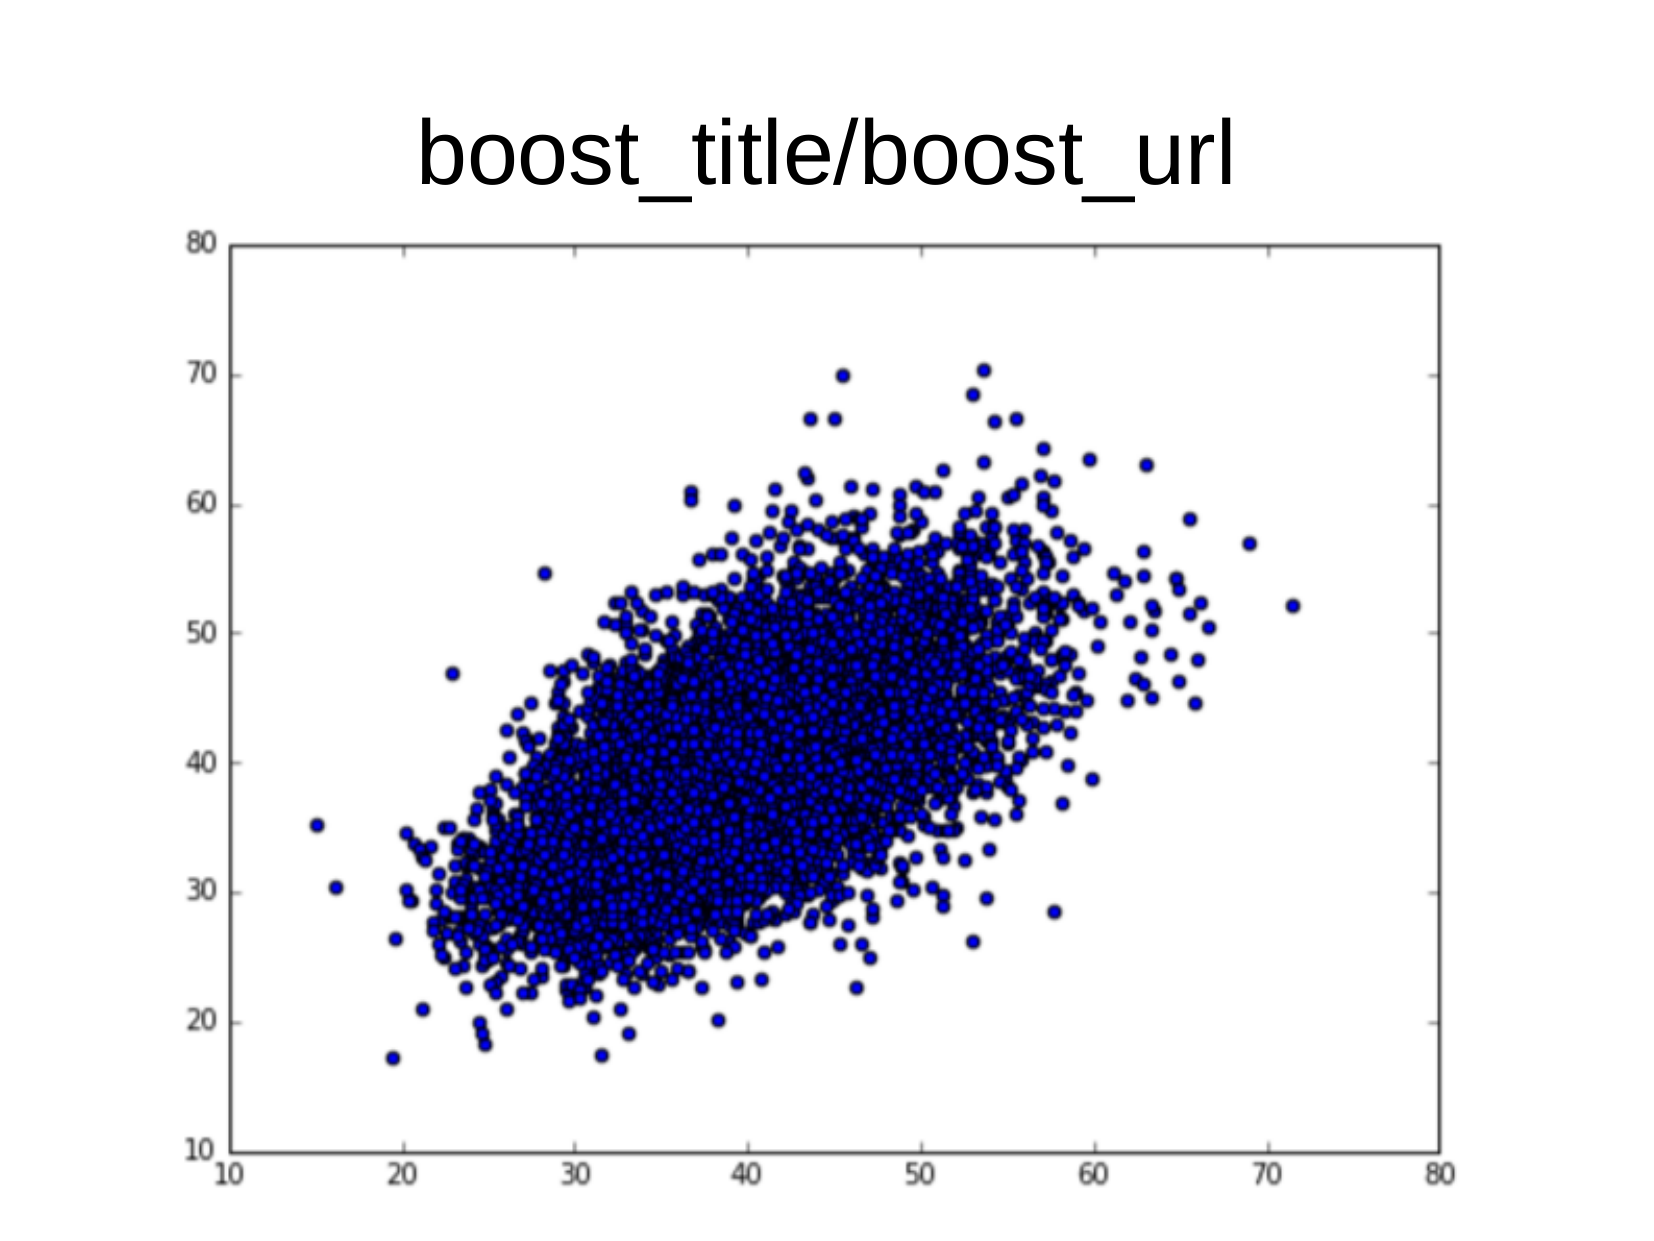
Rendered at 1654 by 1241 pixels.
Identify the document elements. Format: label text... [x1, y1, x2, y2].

picture [129, 212, 1505, 1219]
title boost_title/boost_url [82, 49, 1571, 257]
